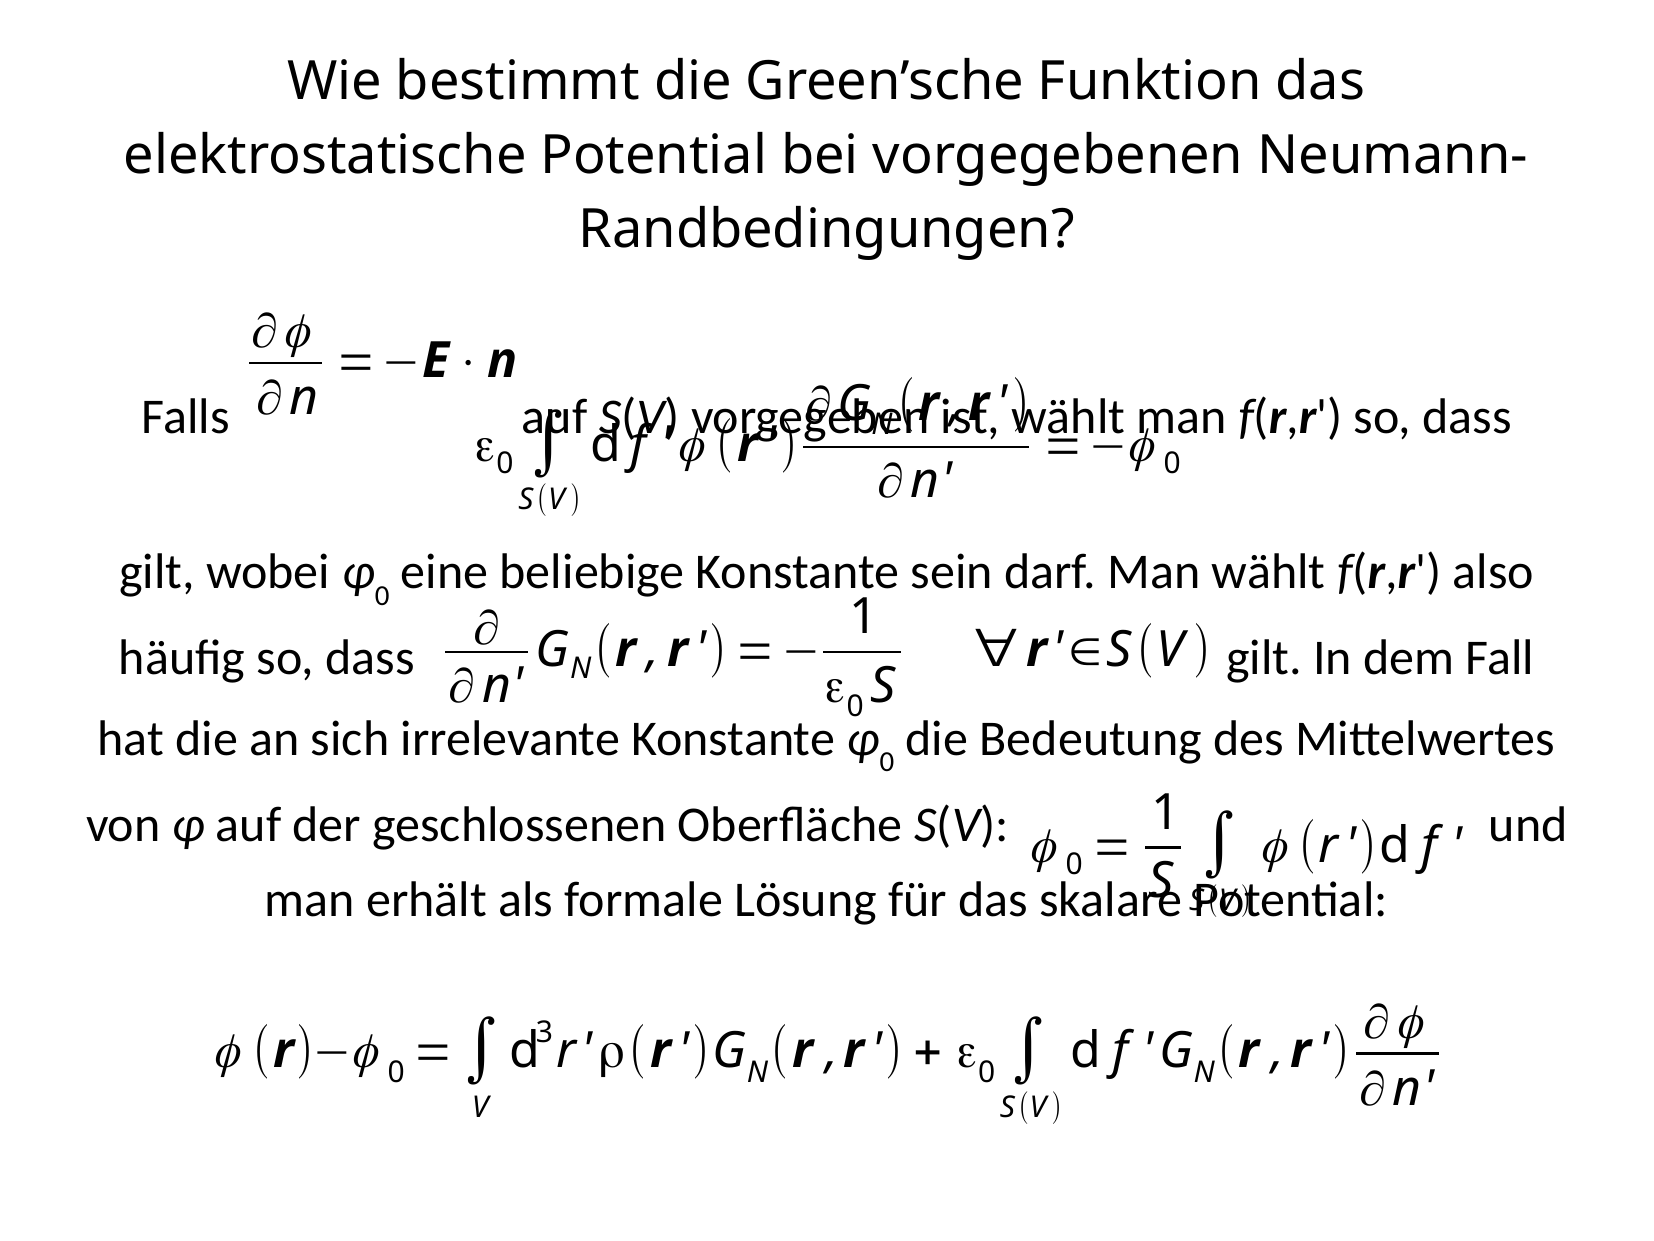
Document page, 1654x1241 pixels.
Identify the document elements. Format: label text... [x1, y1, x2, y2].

chart [240, 310, 1186, 518]
title Wie bestimmt die Green’sche Funktion das elektrostatische Potential bei vorgegebenen Neumann-Randbedingungen? [82, 49, 1571, 257]
chart [437, 586, 1217, 725]
subtitle Falls auf S(V) vorgegeben ist, wählt man f(r,r') so, dass gilt, wobei φ0 eine beliebige Konstante sein darf. Man wählt f(r,r') also häufig so, dass gilt. In dem Fall hat die an sich irrelevante Konstante φ0 die Bedeutung des Mittelwertes von φ auf der geschlossenen Oberfläche S(V): und man erhält als formale Lösung für das skalare Potential: [82, 290, 1571, 1010]
chart [1021, 782, 1471, 919]
chart [206, 1000, 1448, 1126]
